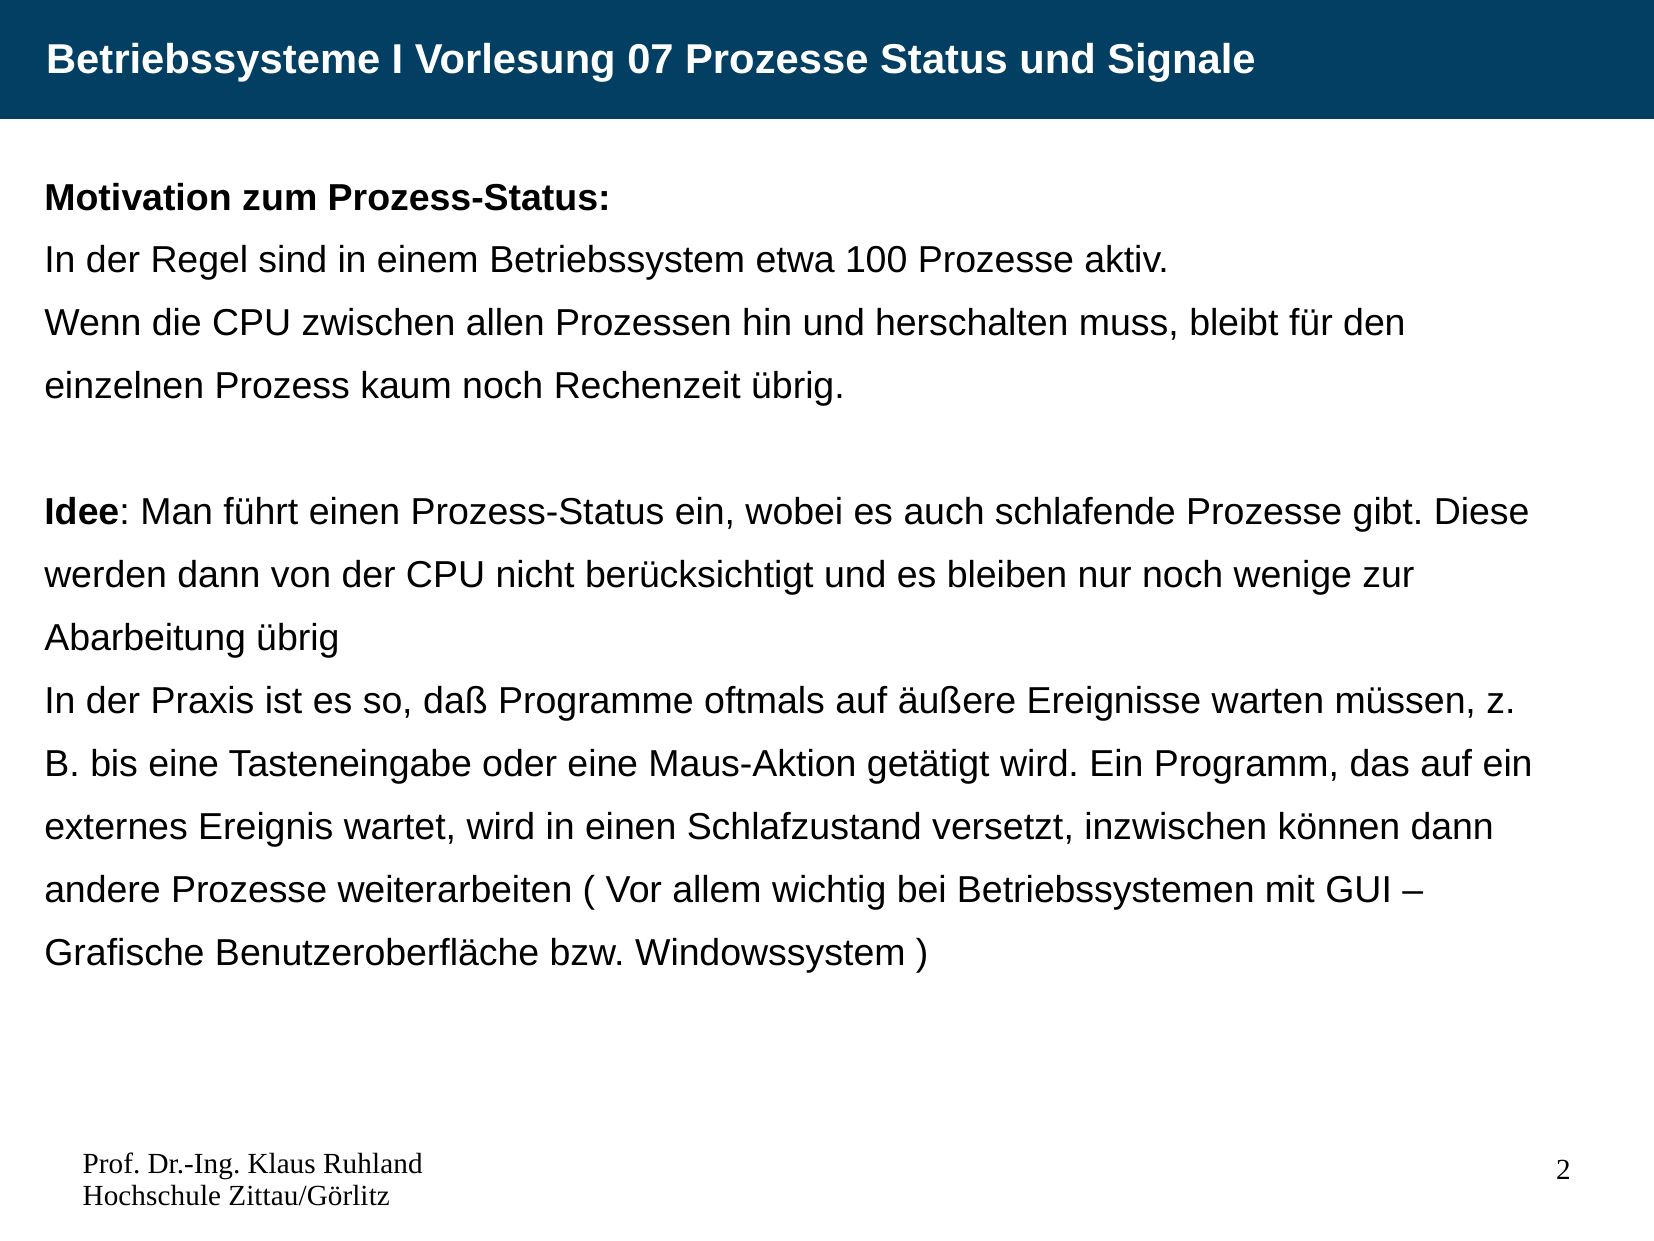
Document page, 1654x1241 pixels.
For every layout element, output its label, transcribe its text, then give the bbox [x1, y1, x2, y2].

text_box Motivation zum Prozess-Status: In der Regel sind in einem Betriebssystem etwa 100 Prozesse aktiv. Wenn die CPU zwischen allen Prozessen hin und herschalten muss, bleibt für den einzelnen Prozess kaum noch Rechenzeit übrig. Idee: Man führt einen Prozess-Status ein, wobei es auch schlafende Prozesse gibt. Diese werden dann von der CPU nicht berücksichtigt und es bleiben nur noch wenige zur Abarbeitung übrig In der Praxis ist es so, daß Programme oftmals auf äußere Ereignisse warten müssen, z. B. bis eine Tasteneingabe oder eine Maus-Aktion getätigt wird. Ein Programm, das auf ein externes Ereignis wartet, wird in einen Schlafzustand versetzt, inzwischen können dann andere Prozesse weiterarbeiten ( Vor allem wichtig bei Betriebssystemen mit GUI – Grafische Benutzeroberfläche bzw. Windowssystem ) [29, 147, 1565, 1121]
